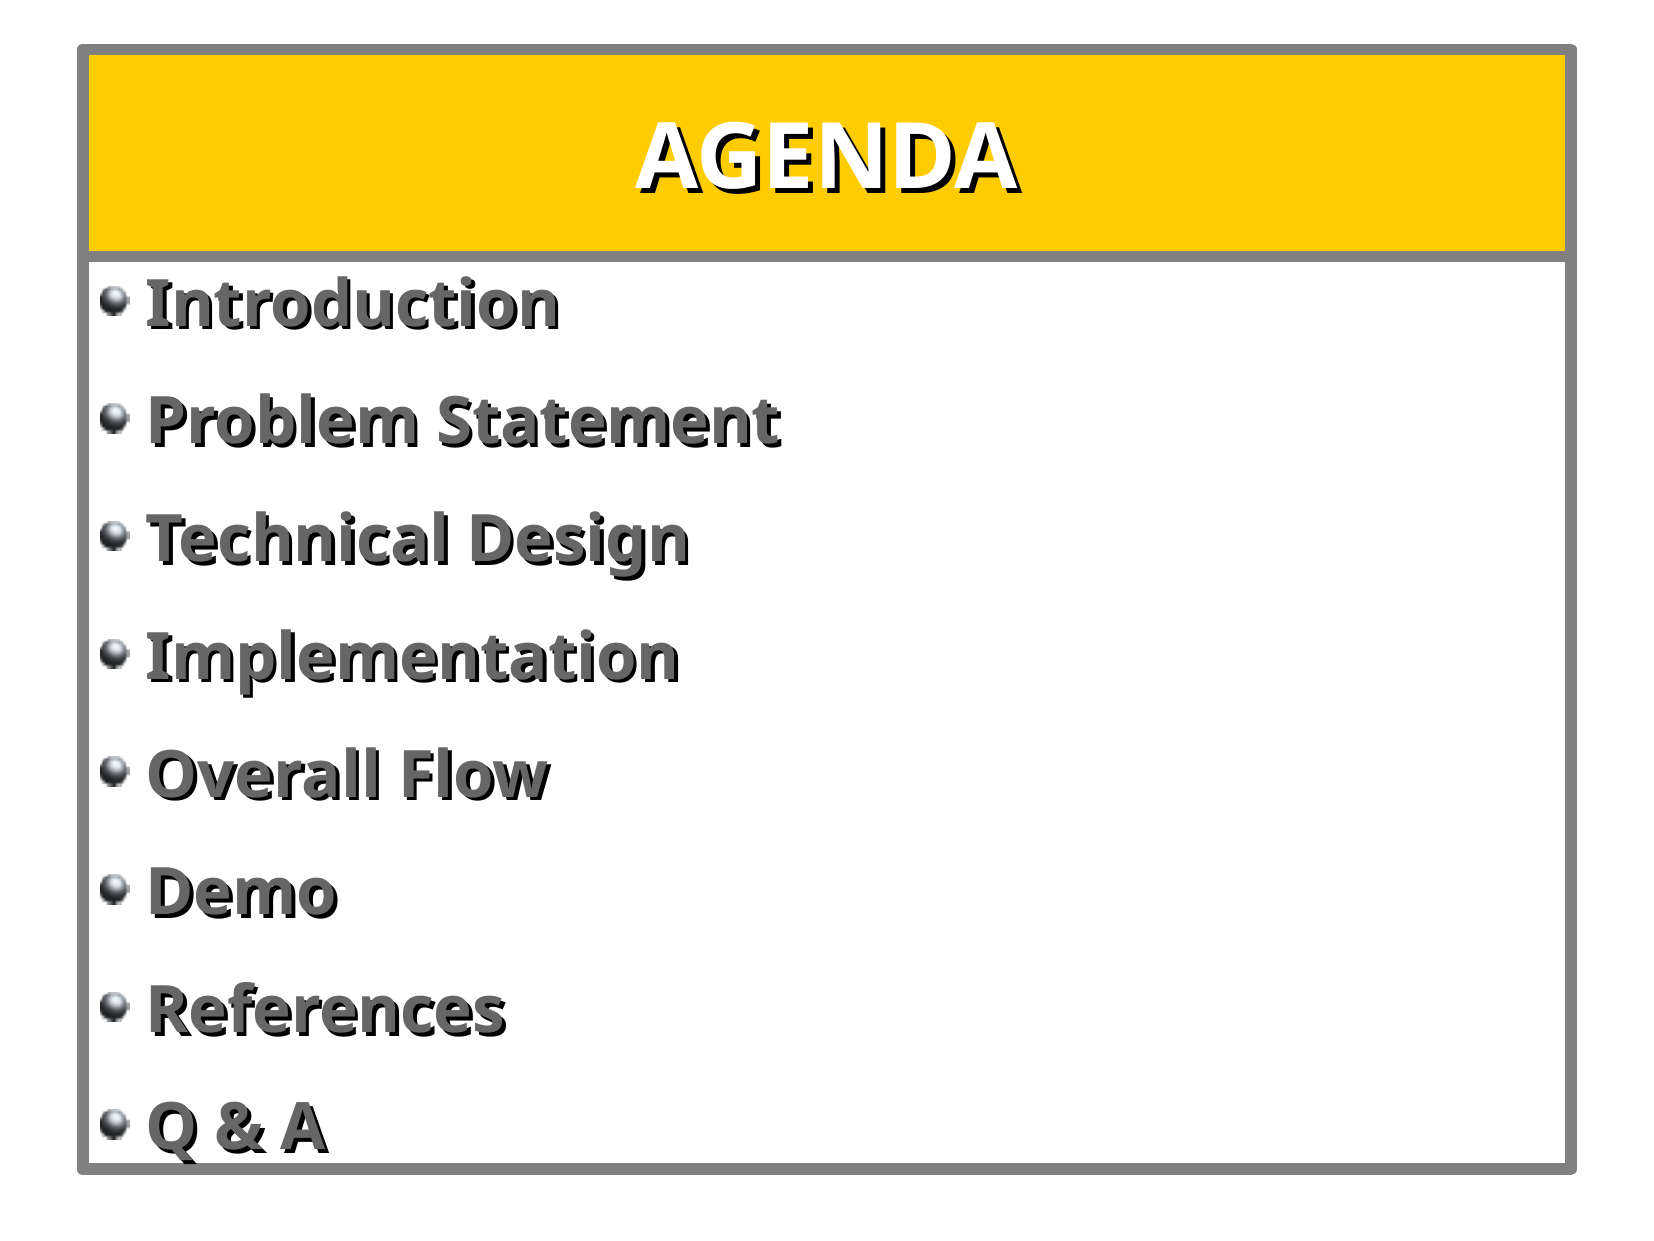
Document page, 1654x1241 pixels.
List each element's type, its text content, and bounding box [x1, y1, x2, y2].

list Introduction Problem Statement Technical Design Implementation Overall Flow Demo References Q & A [82, 256, 1571, 1170]
title AGENDA [82, 49, 1571, 251]
